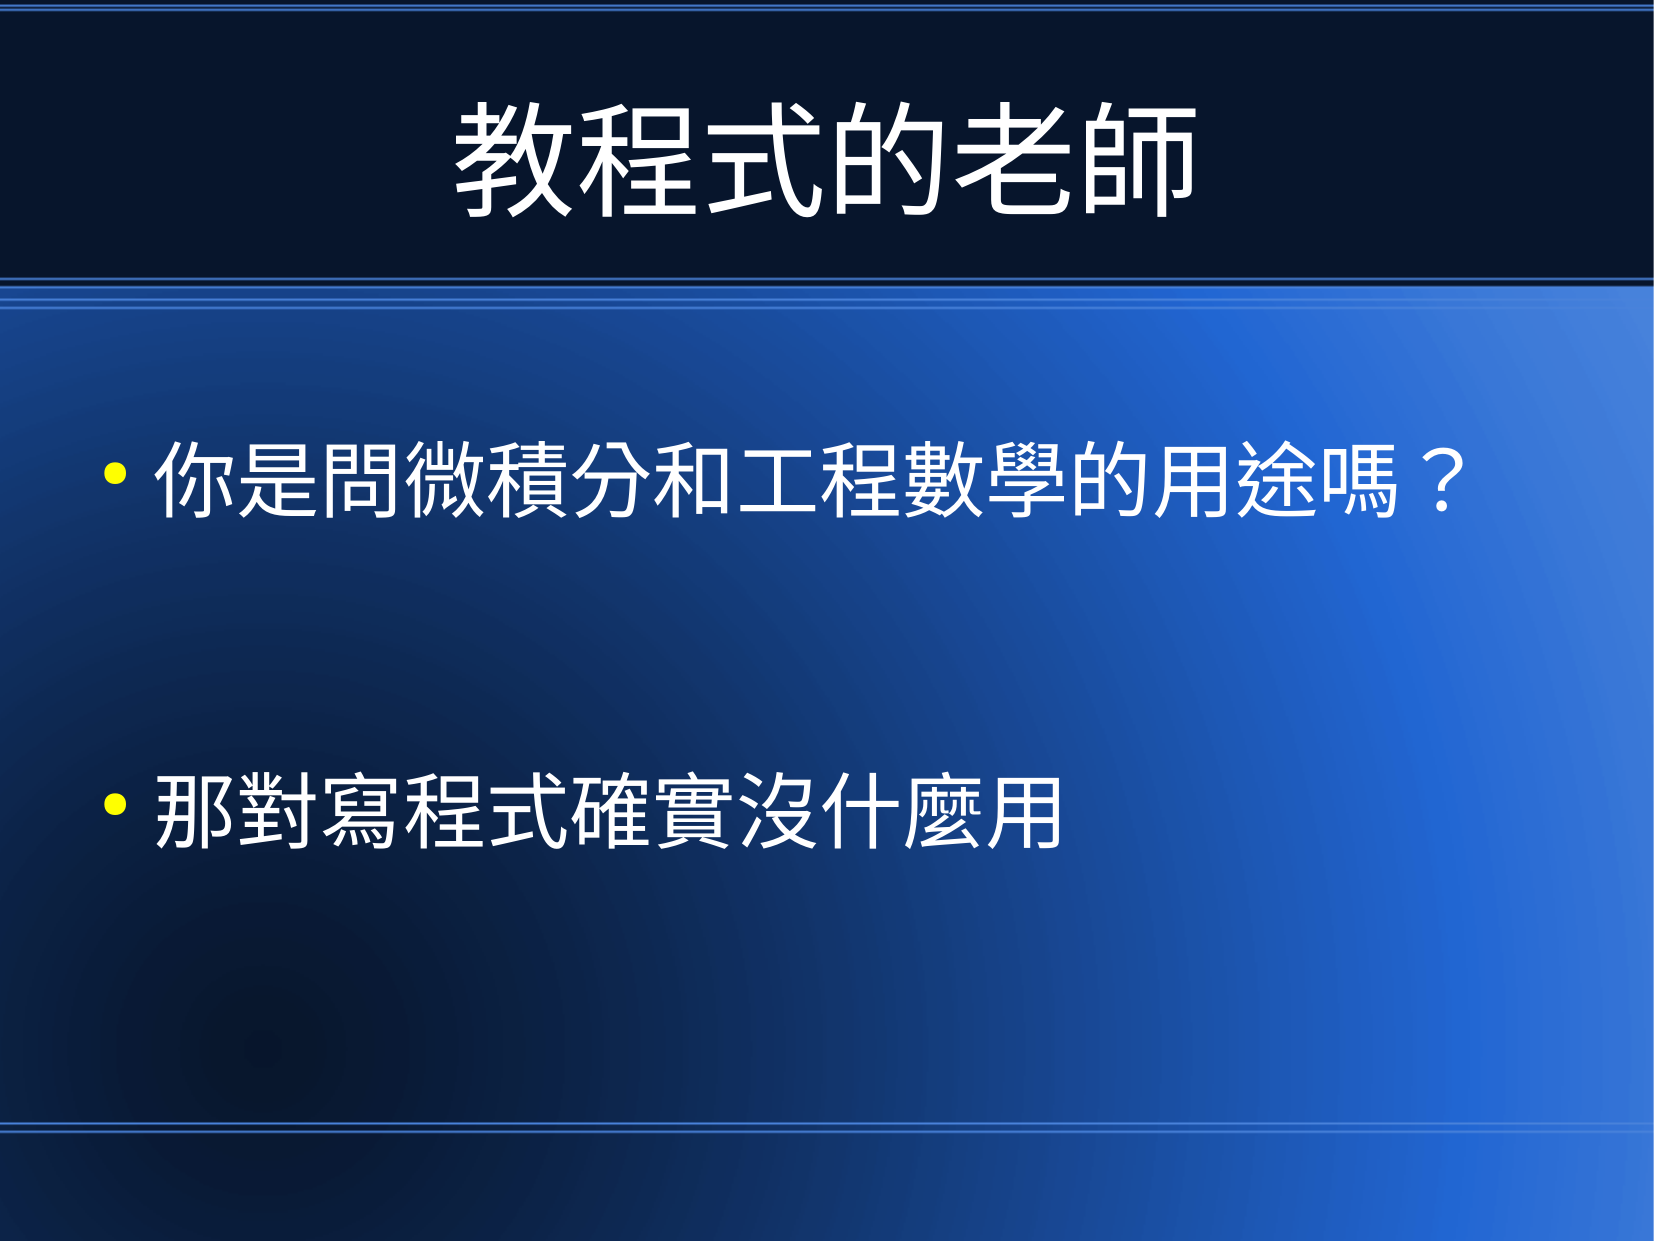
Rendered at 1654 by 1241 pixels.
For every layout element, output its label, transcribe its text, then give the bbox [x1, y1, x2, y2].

picture [0, 0, 1654, 1241]
list 你是問微積分和工程數學的用途嗎？ 那對寫程式確實沒什麼用 [82, 355, 1571, 1241]
title 教程式的老師 [82, 49, 1571, 257]
